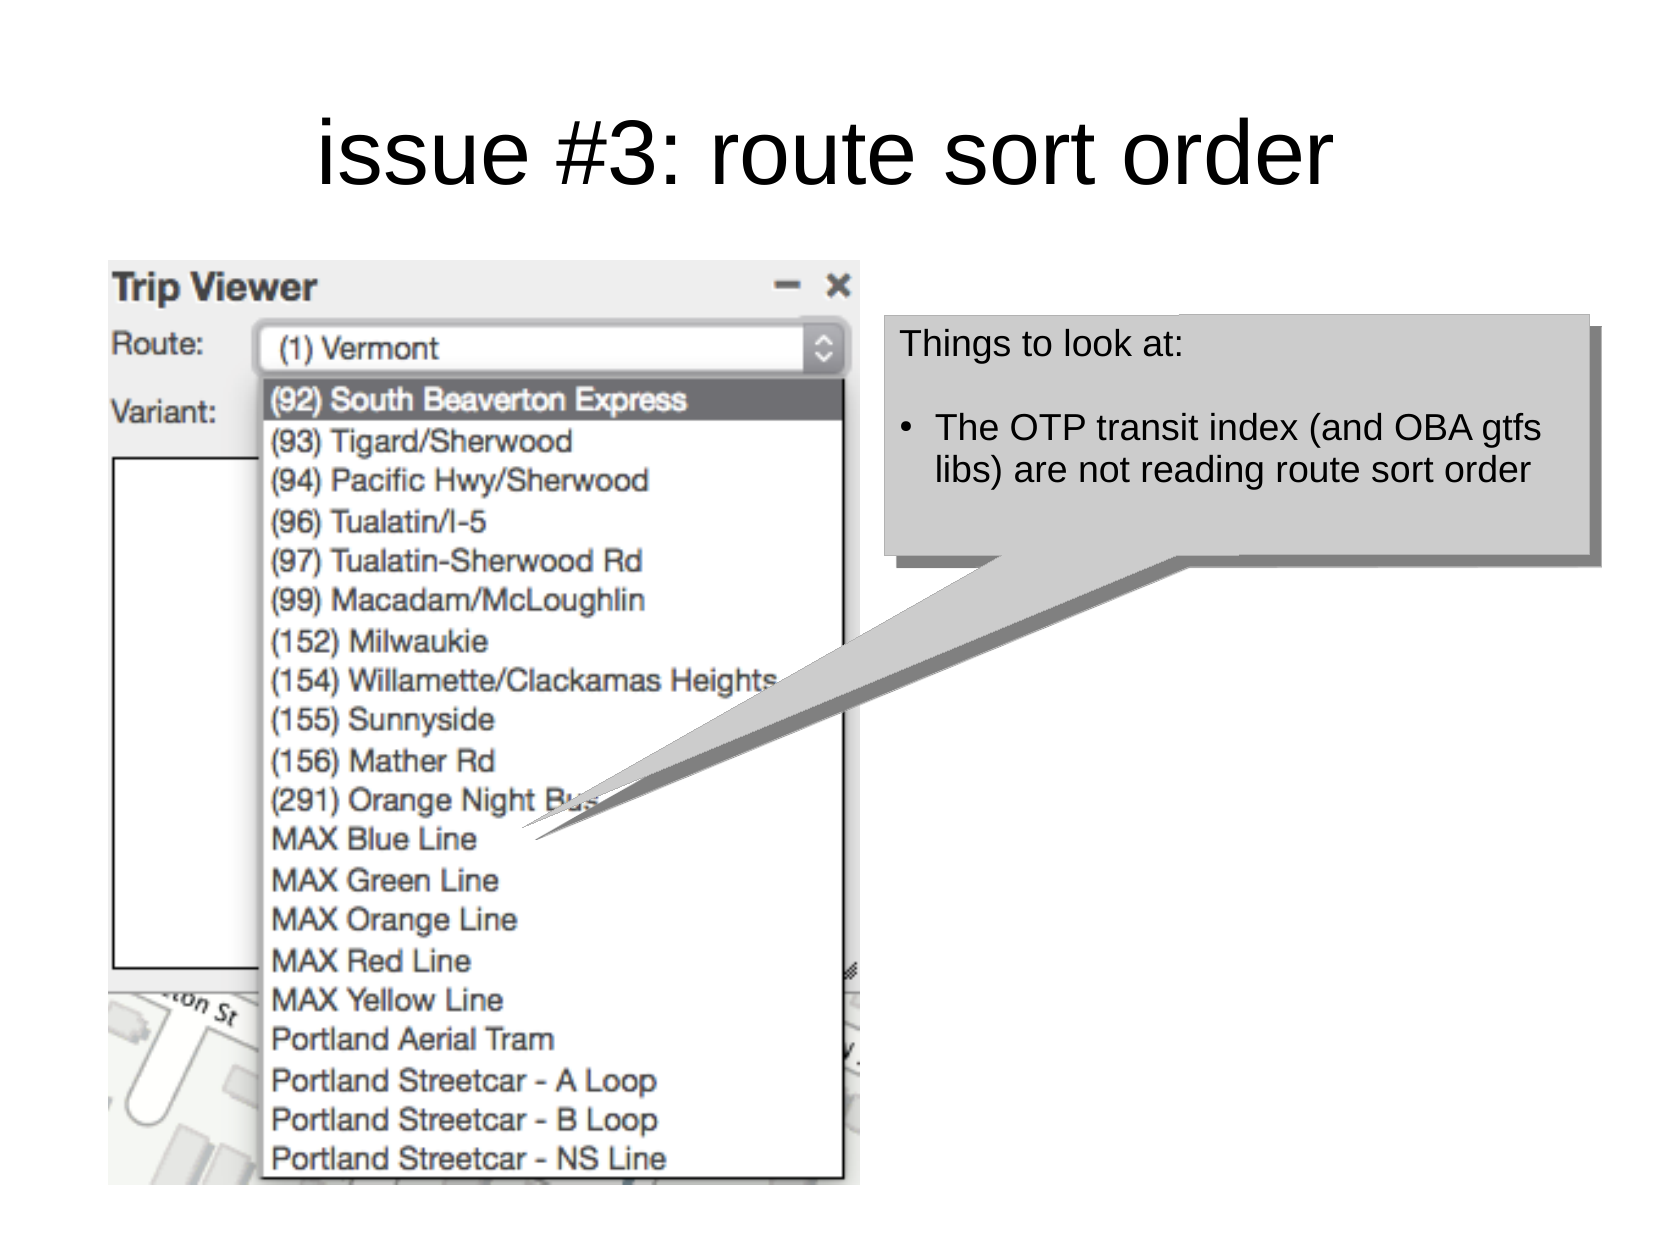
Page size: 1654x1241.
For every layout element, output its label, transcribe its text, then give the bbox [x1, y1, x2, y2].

text_box Things to look at: The OTP transit index (and OBA gtfs libs) are not reading route sort order [522, 314, 1590, 828]
picture [108, 260, 860, 1186]
title issue #3: route sort order [82, 49, 1571, 257]
